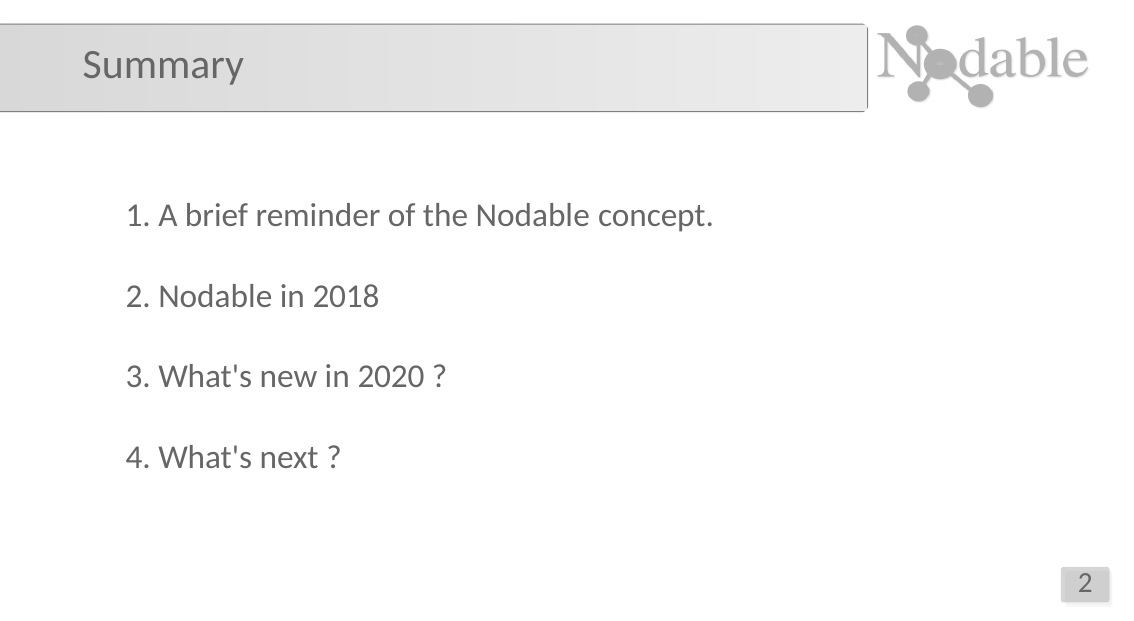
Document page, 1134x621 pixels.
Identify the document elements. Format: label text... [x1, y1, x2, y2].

list 1. A brief reminder of the Nodable concept. 2. Nodable in 2018 3. What's new in 2020 ? 4. What's next ? [118, 201, 990, 450]
title Summary [82, 29, 738, 107]
